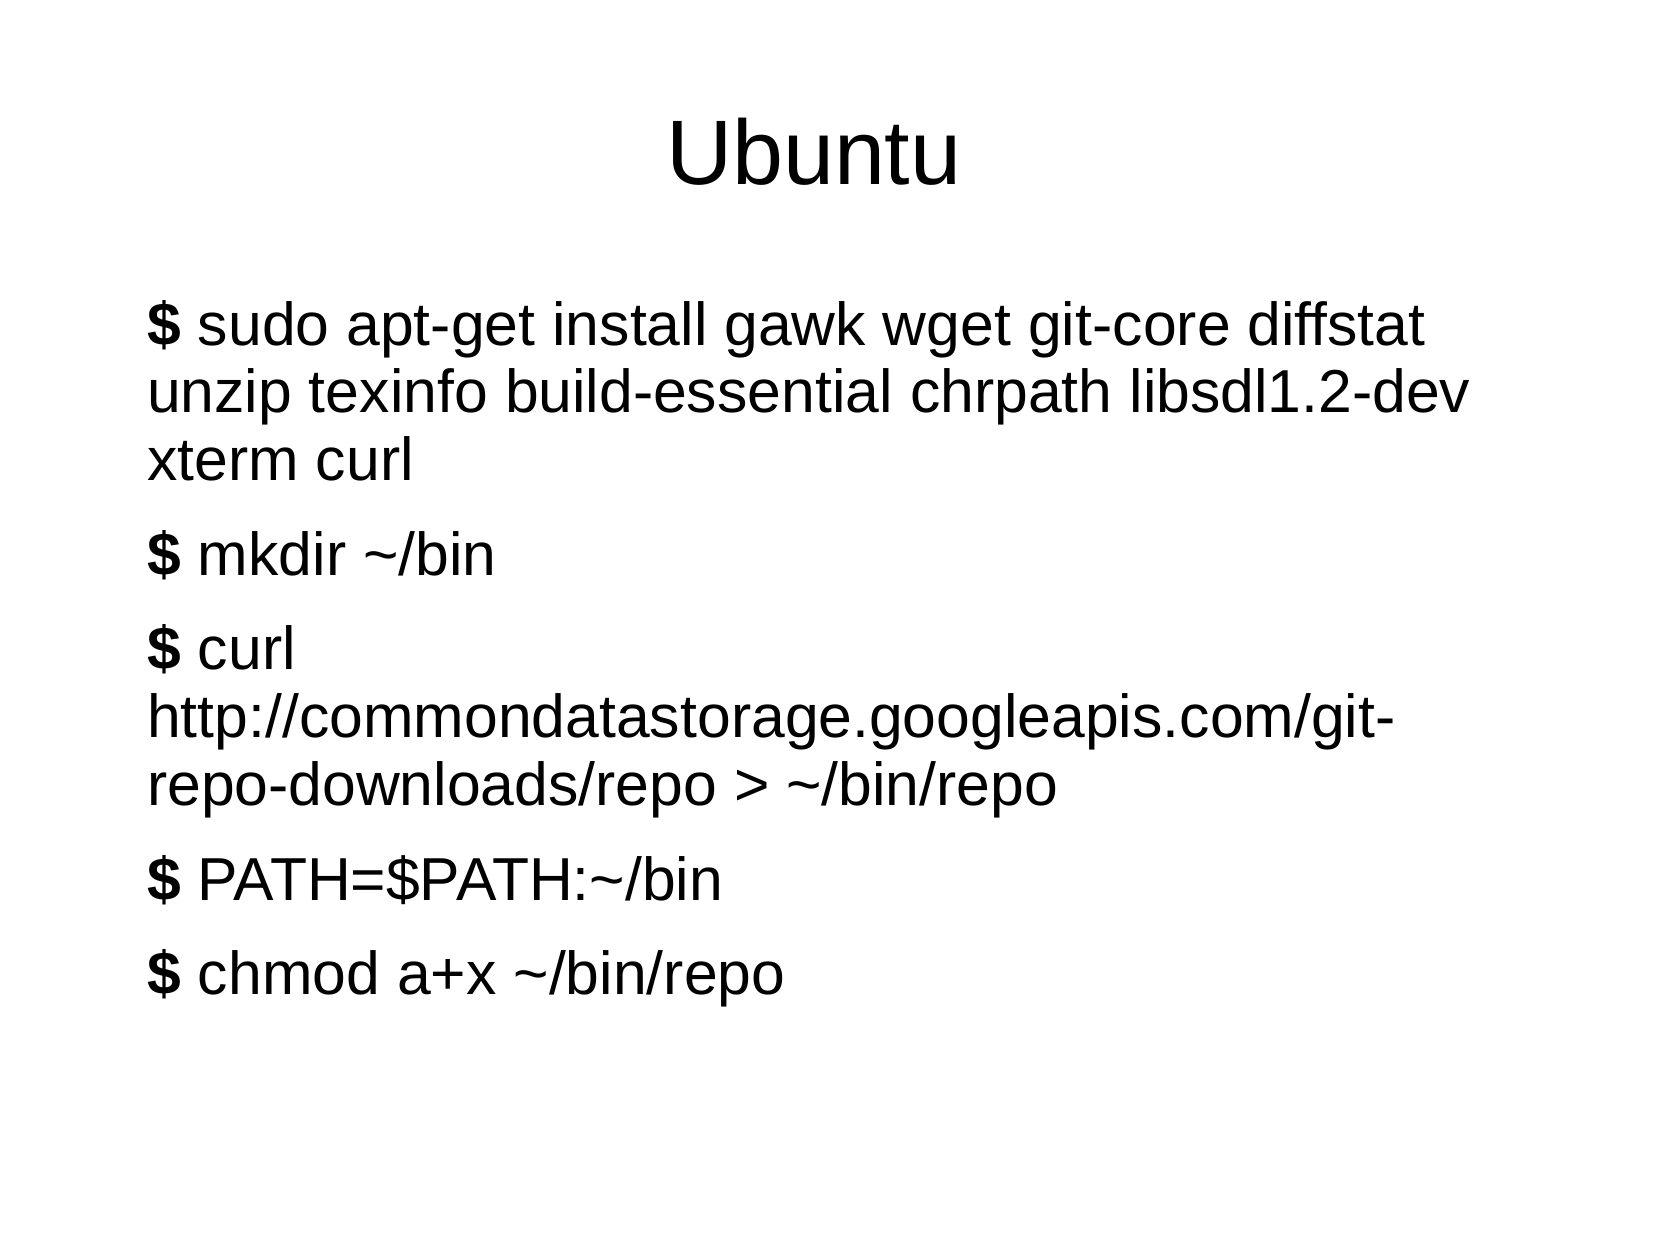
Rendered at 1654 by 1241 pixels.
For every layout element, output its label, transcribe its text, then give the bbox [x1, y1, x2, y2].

title Ubuntu [82, 49, 1571, 257]
list $ sudo apt-get install gawk wget git-core diffstat unzip texinfo build-essential chrpath libsdl1.2-dev xterm curl $ mkdir ~/bin $ curl http://commondatastorage.googleapis.com/git-repo-downloads/repo > ~/bin/repo $ PATH=$PATH:~/bin $ chmod a+x ~/bin/repo [82, 290, 1538, 1010]
